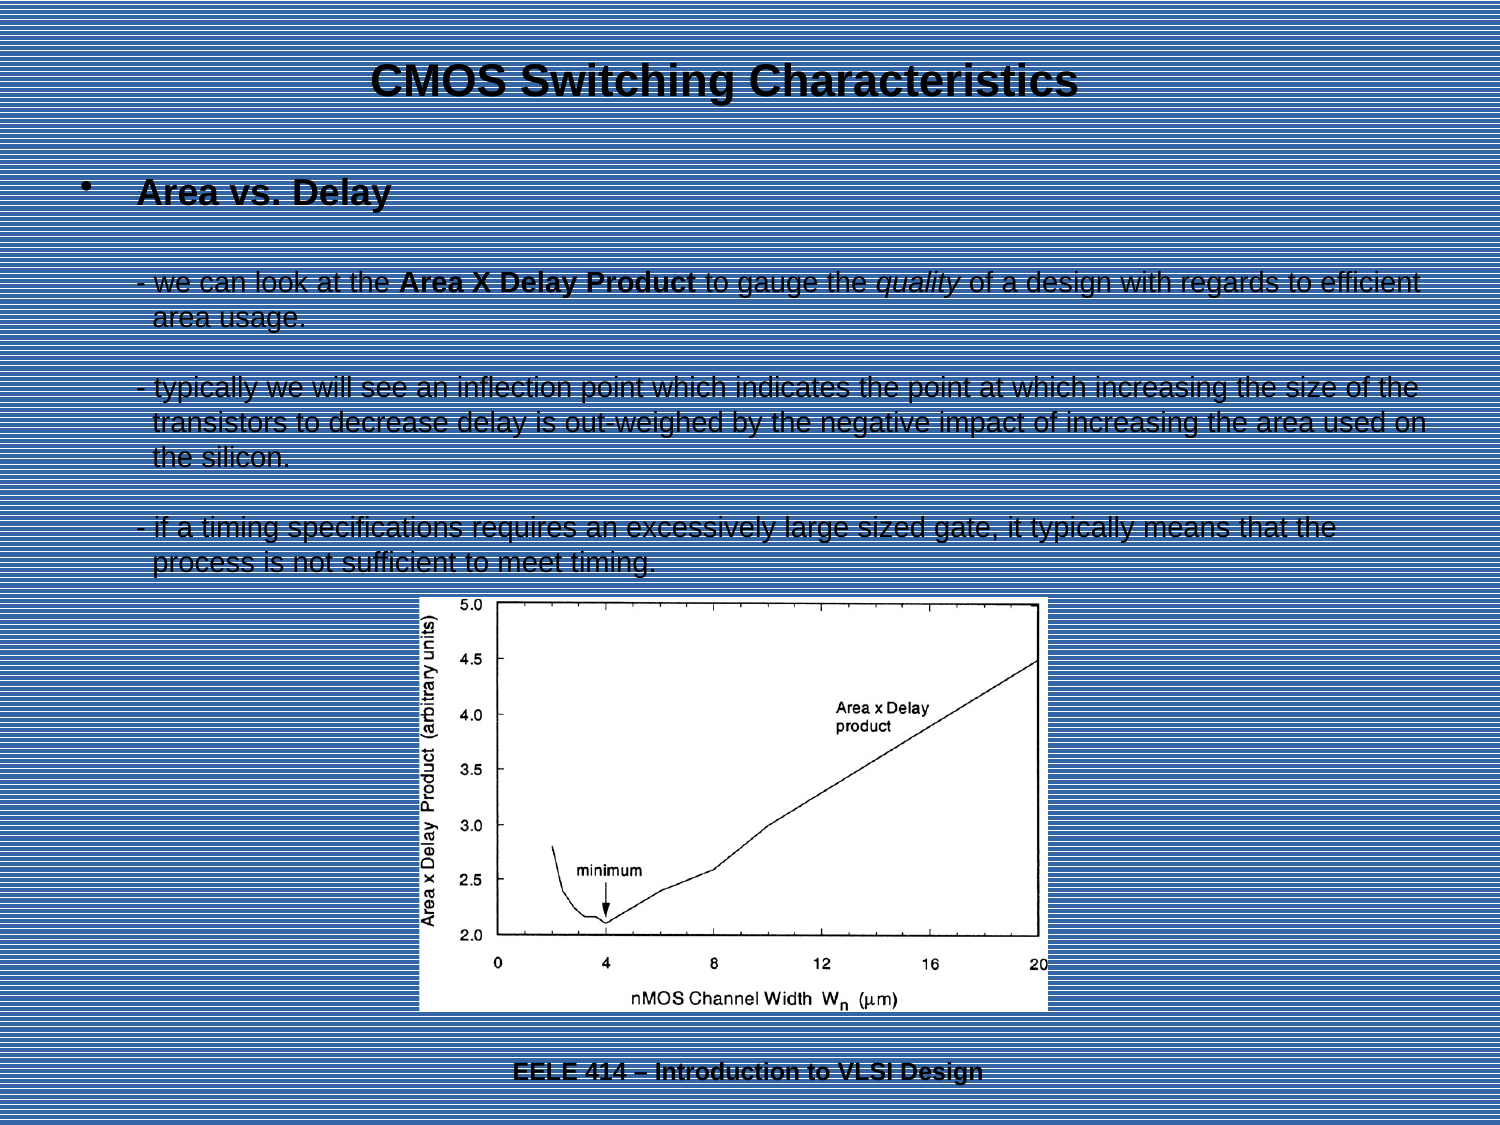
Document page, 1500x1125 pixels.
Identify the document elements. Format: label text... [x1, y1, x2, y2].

list Area vs. Delay - we can look at the Area X Delay Product to gauge the quality of a design with regards to efficient area usage. - typically we will see an inflection point which indicates the point at which increasing the size of the transistors to decrease delay is out-weighed by the negative impact of increasing the area used on the silicon. - if a timing specifications requires an excessively large sized gate, it typically means that the process is not sufficient to meet timing. [64, 160, 1471, 988]
picture [419, 597, 1048, 1011]
title CMOS Switching Characteristics [87, 37, 1363, 120]
